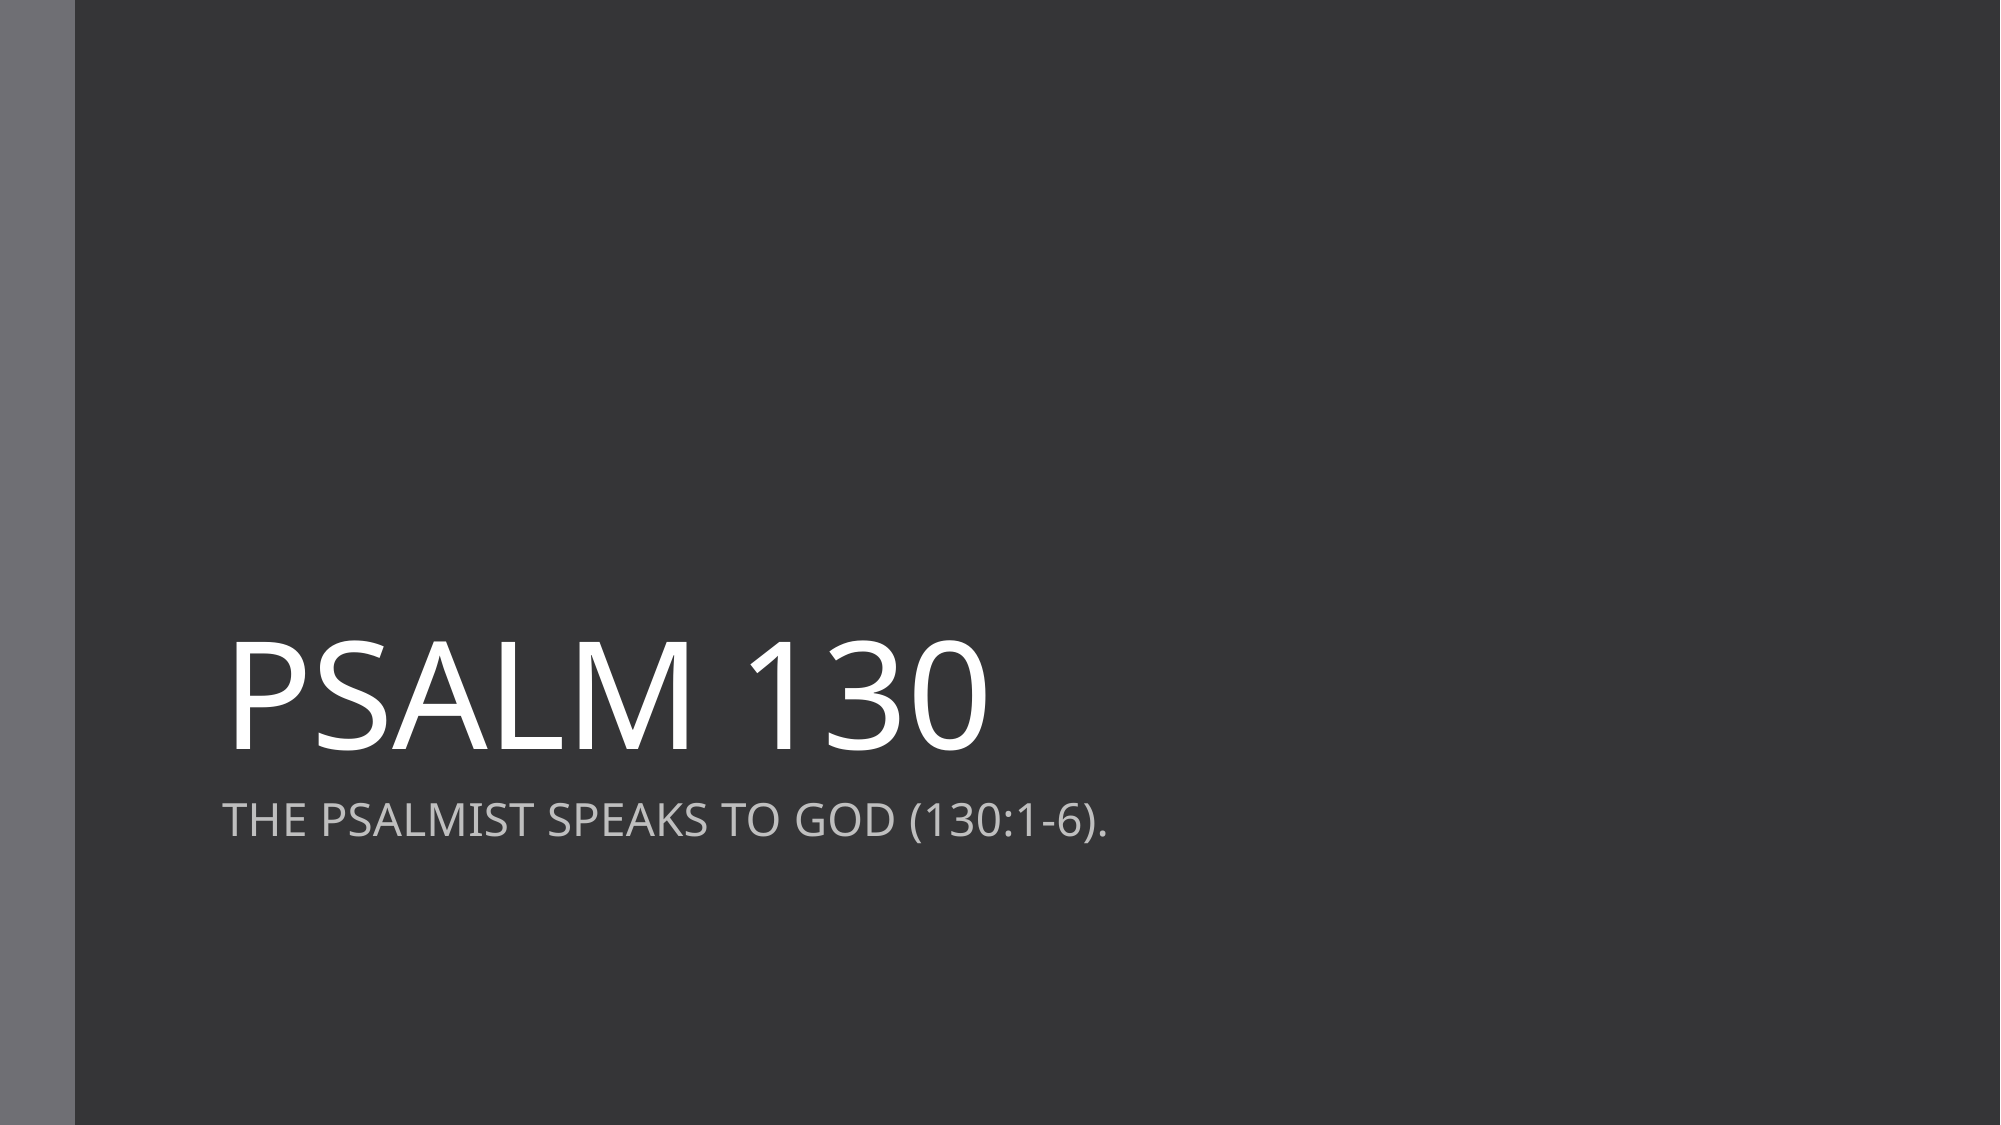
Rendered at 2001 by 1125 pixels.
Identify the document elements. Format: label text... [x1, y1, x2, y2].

title PSALM 130 [206, 124, 1752, 787]
subtitle THE PSALMIST SPEAKS TO GOD (130:1-6). [206, 787, 1752, 1066]
